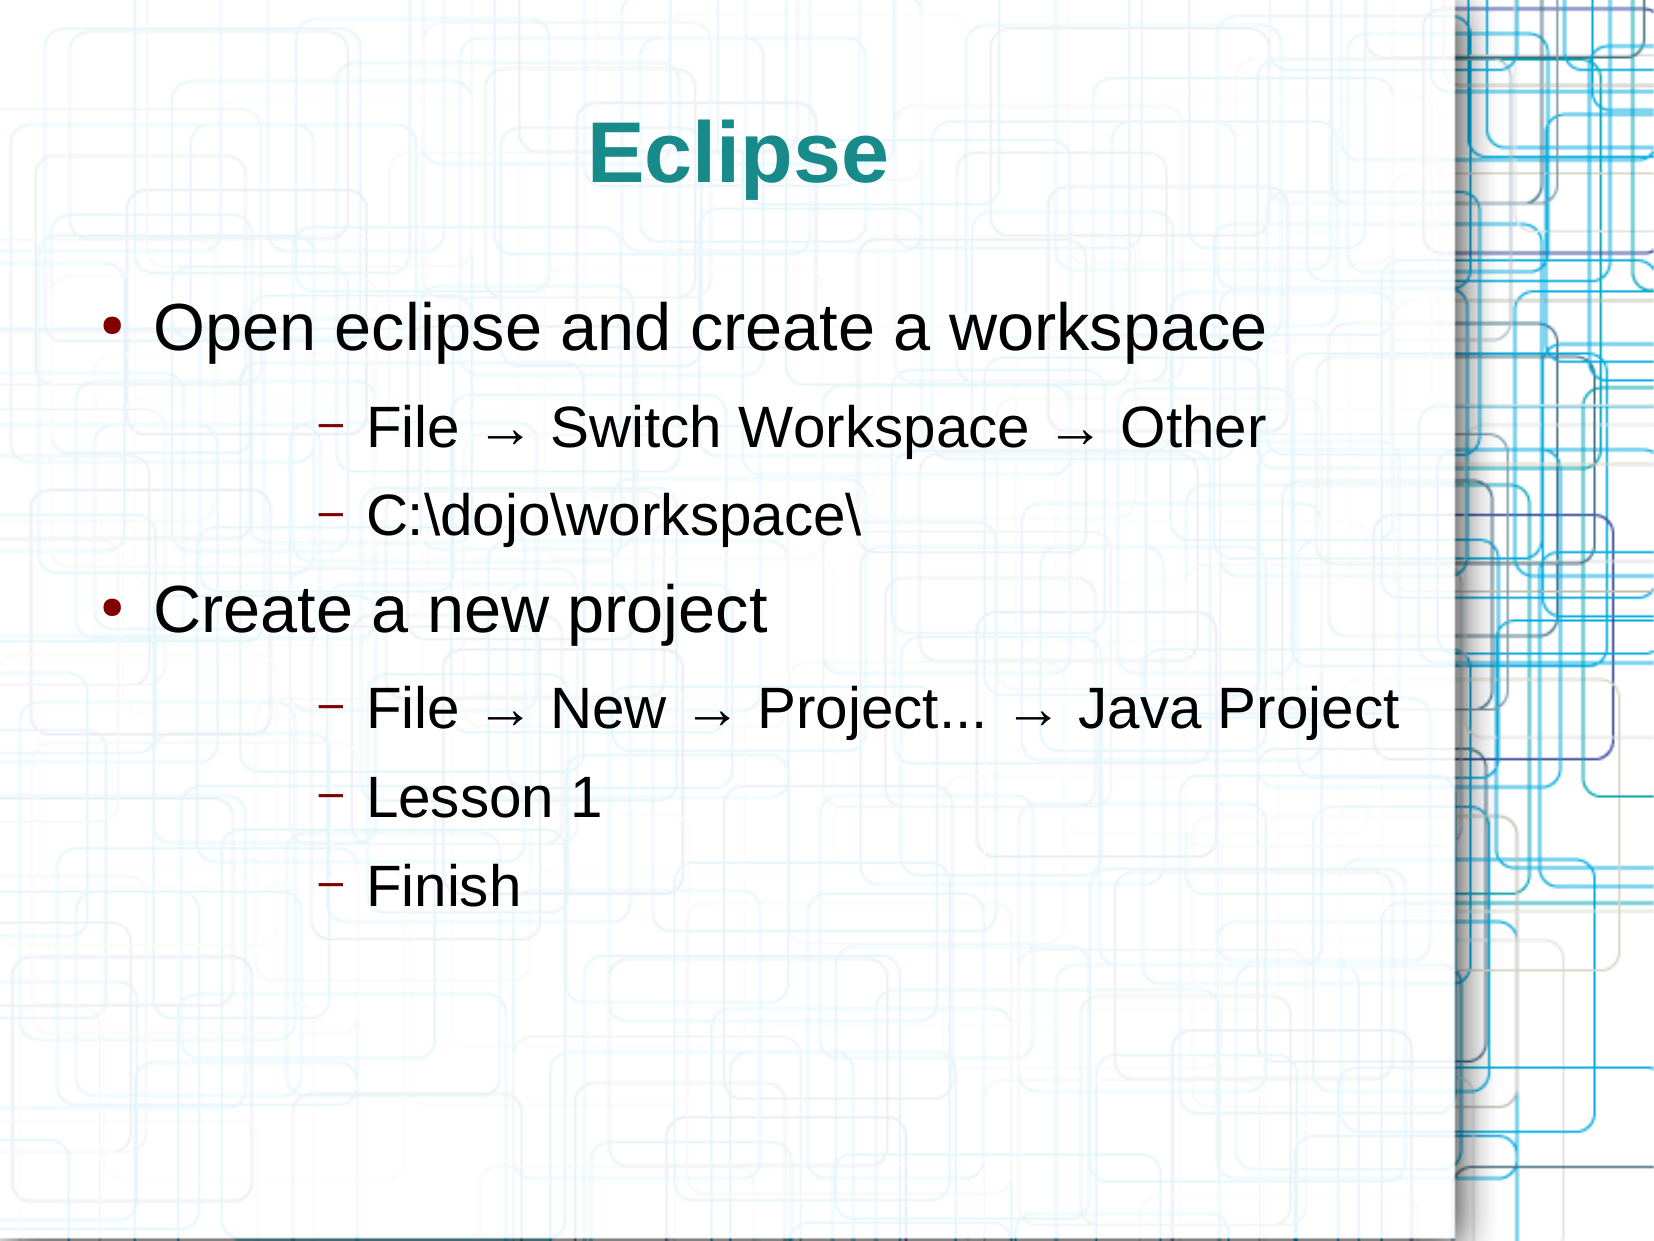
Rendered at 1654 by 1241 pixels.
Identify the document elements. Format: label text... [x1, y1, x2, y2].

title Eclipse [59, 49, 1418, 257]
picture [0, 0, 1654, 1241]
list Open eclipse and create a workspace File → Switch Workspace → Other C:\dojo\workspace\ Create a new project File → New → Project... → Java Project Lesson 1 Finish [82, 290, 1418, 995]
